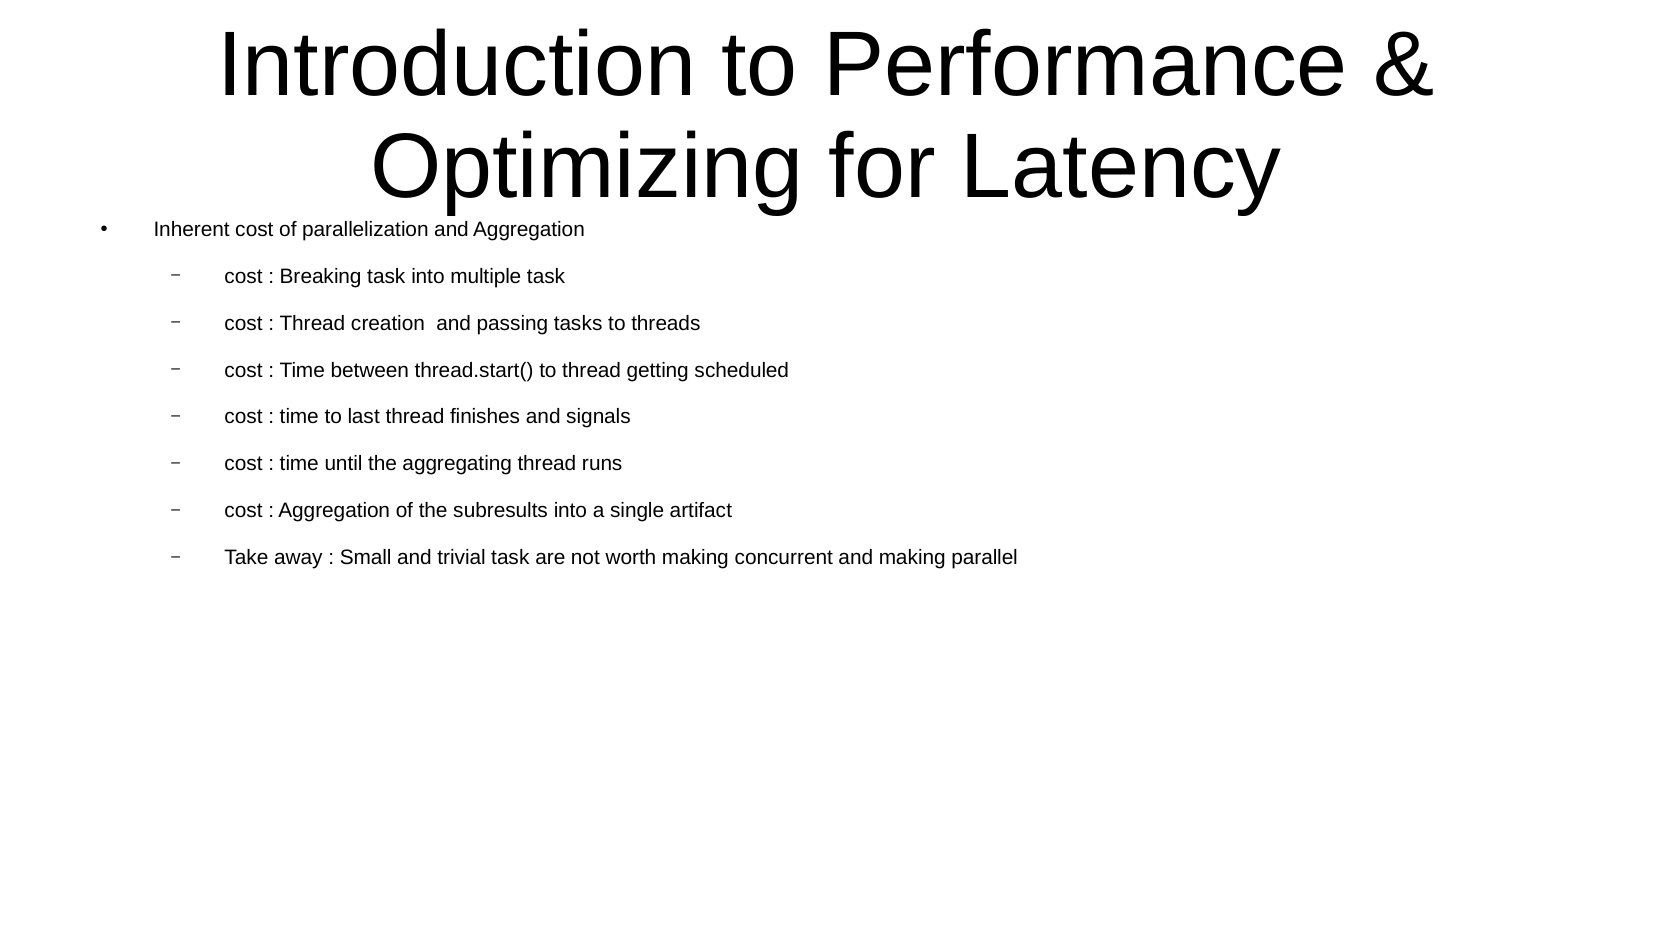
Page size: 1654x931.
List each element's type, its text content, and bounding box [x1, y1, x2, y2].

title Introduction to Performance & Optimizing for Latency [82, 12, 1571, 217]
list Inherent cost of parallelization and Aggregation cost : Breaking task into multiple task cost : Thread creation and passing tasks to threads cost : Time between thread.start() to thread getting scheduled cost : time to last thread finishes and signals cost : time until the aggregating thread runs cost : Aggregation of the subresults into a single artifact Take away : Small and trivial task are not worth making concurrent and making parallel [82, 217, 1636, 916]
